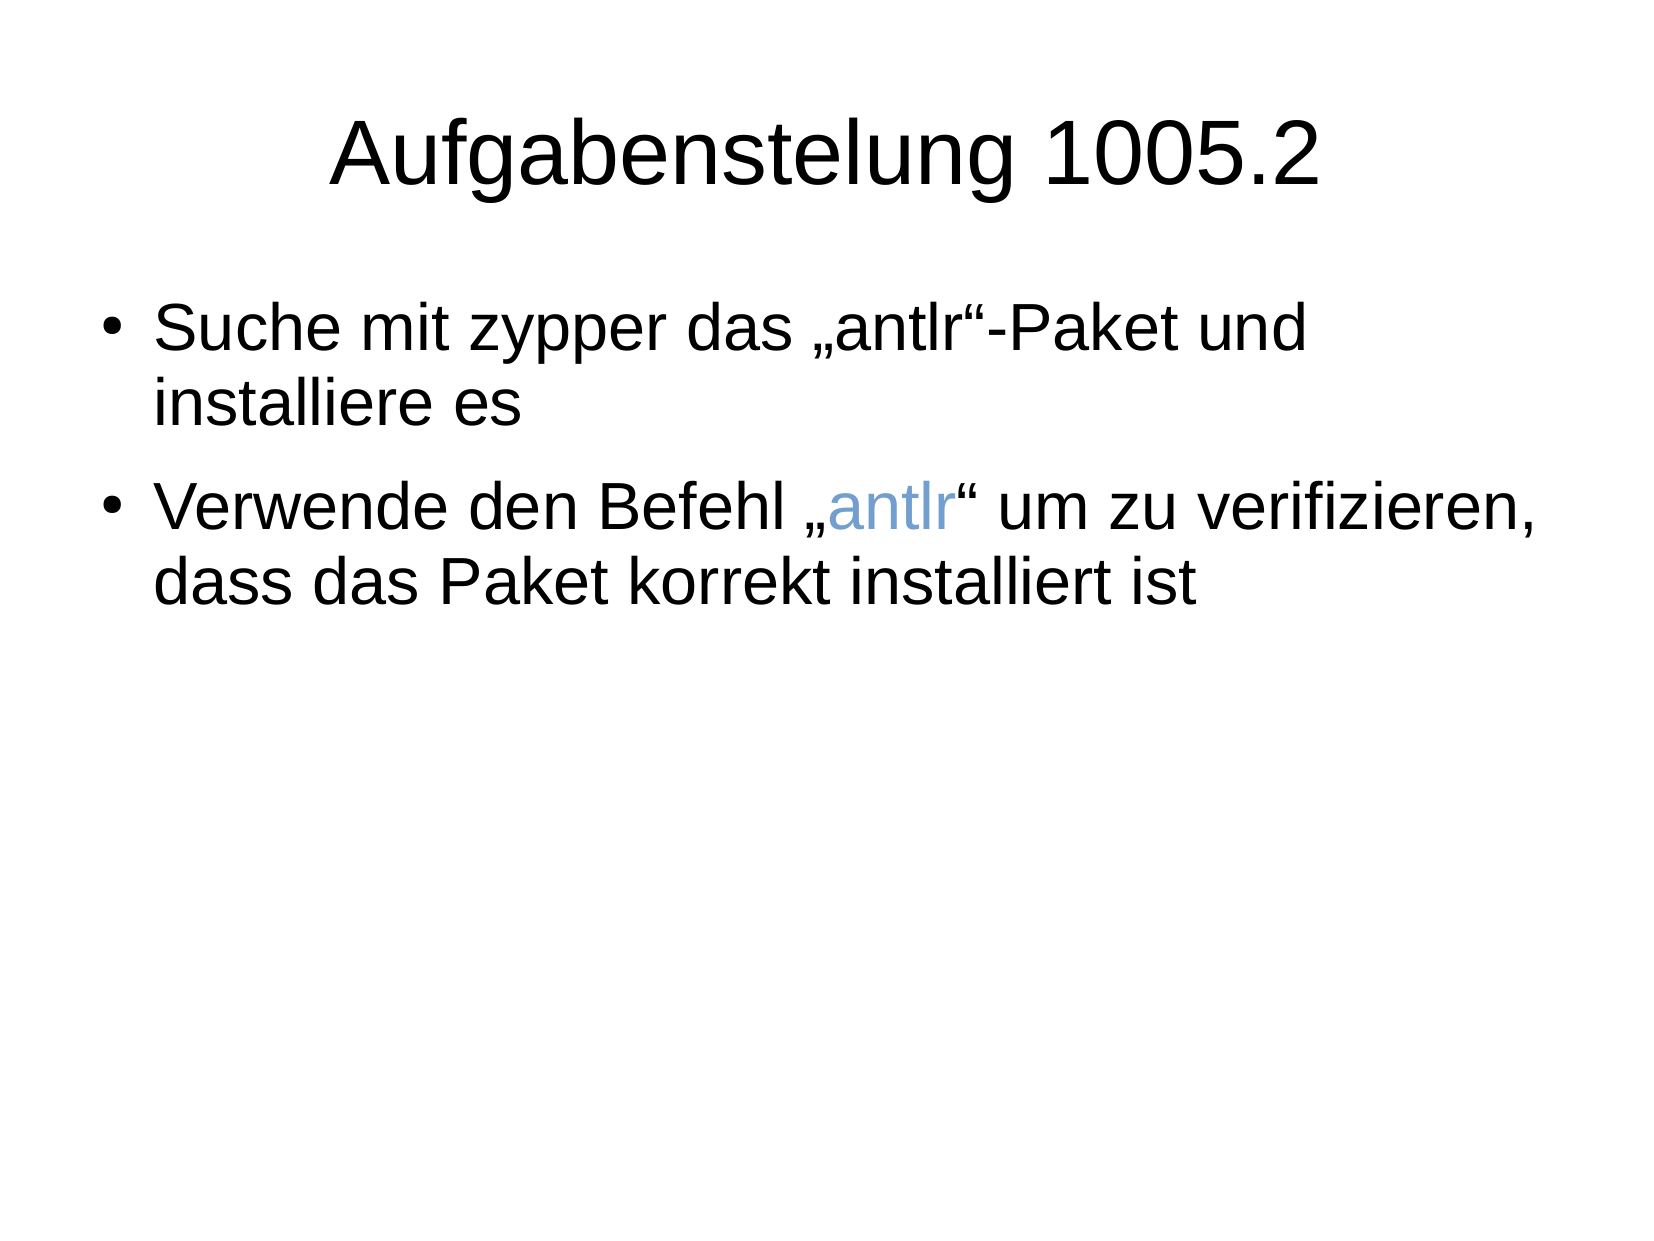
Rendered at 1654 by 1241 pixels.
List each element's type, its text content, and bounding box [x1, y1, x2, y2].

list Suche mit zypper das „antlr“-Paket und installiere es Verwende den Befehl „antlr“ um zu verifizieren, dass das Paket korrekt installiert ist [82, 290, 1571, 1010]
title Aufgabenstelung 1005.2 [82, 49, 1571, 257]
